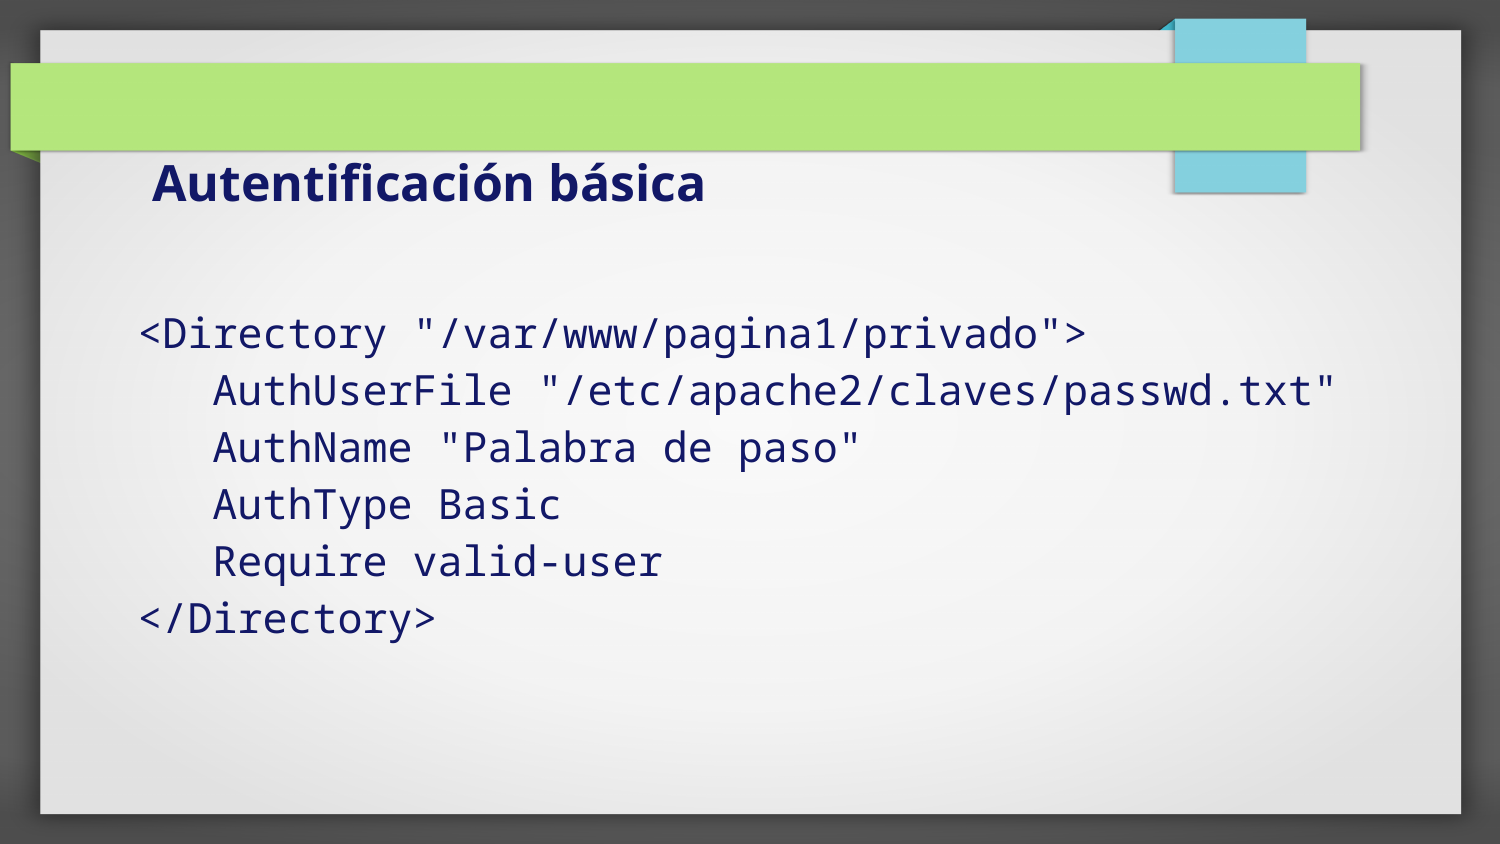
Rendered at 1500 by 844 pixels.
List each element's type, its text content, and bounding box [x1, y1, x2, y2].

title Autentificación básica [137, 146, 1011, 227]
text_box <Directory "/var/www/pagina1/privado"> AuthUserFile "/etc/apache2/claves/passwd.txt" AuthName "Palabra de paso" AuthType Basic Require valid-user </Directory> [137, 246, 1394, 844]
picture [0, 0, 1500, 844]
